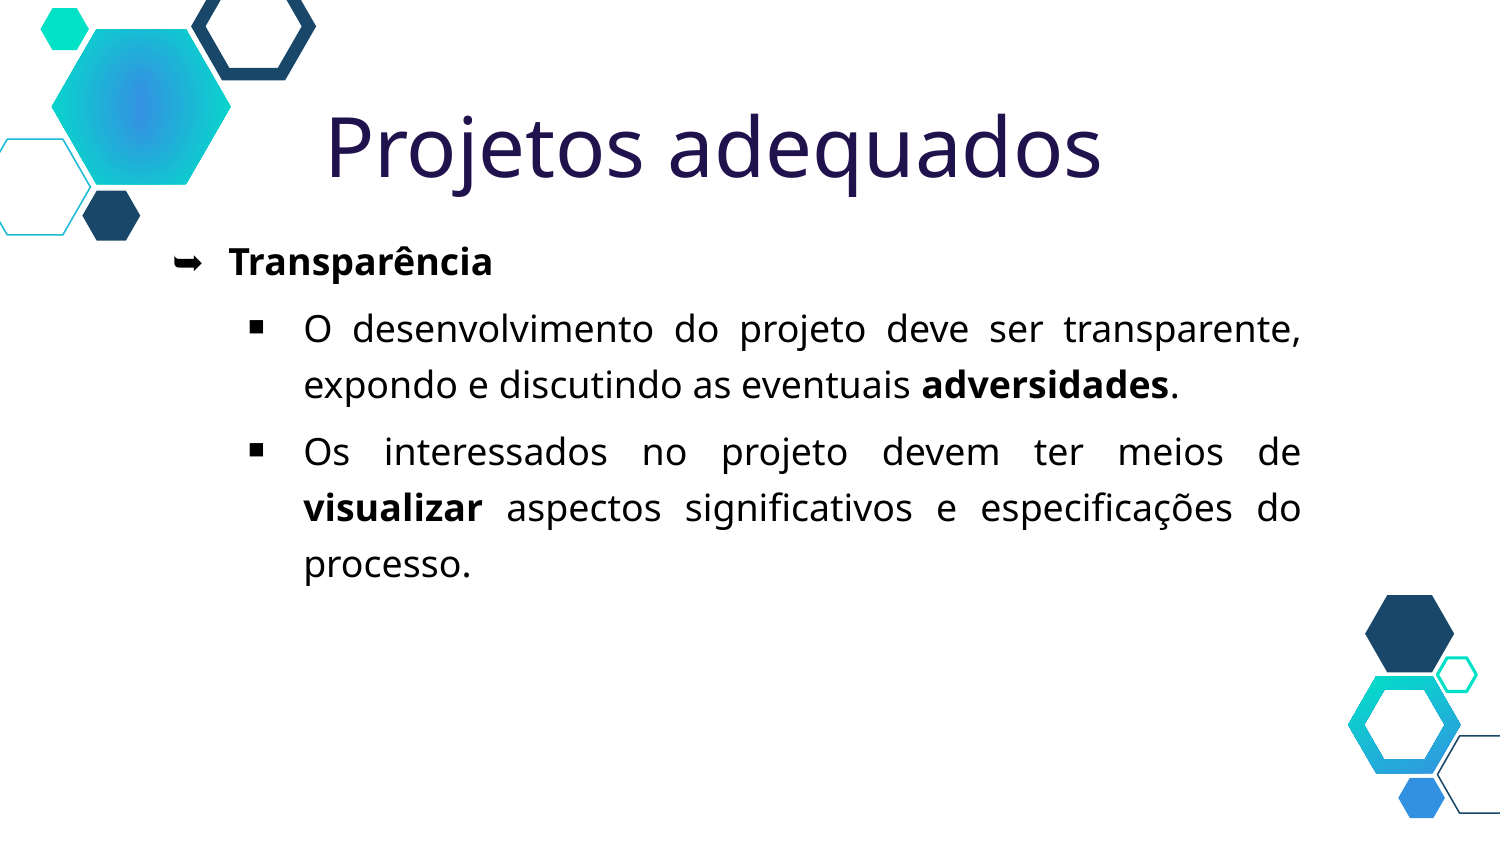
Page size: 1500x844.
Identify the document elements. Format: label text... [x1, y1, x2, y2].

title Projetos adequados [309, 103, 1121, 209]
list Transparência O desenvolvimento do projeto deve ser transparente, expondo e discutindo as eventuais adversidades. Os interessados no projeto devem ter meios de visualizar aspectos significativos e especificações do processo. [138, 212, 1318, 750]
